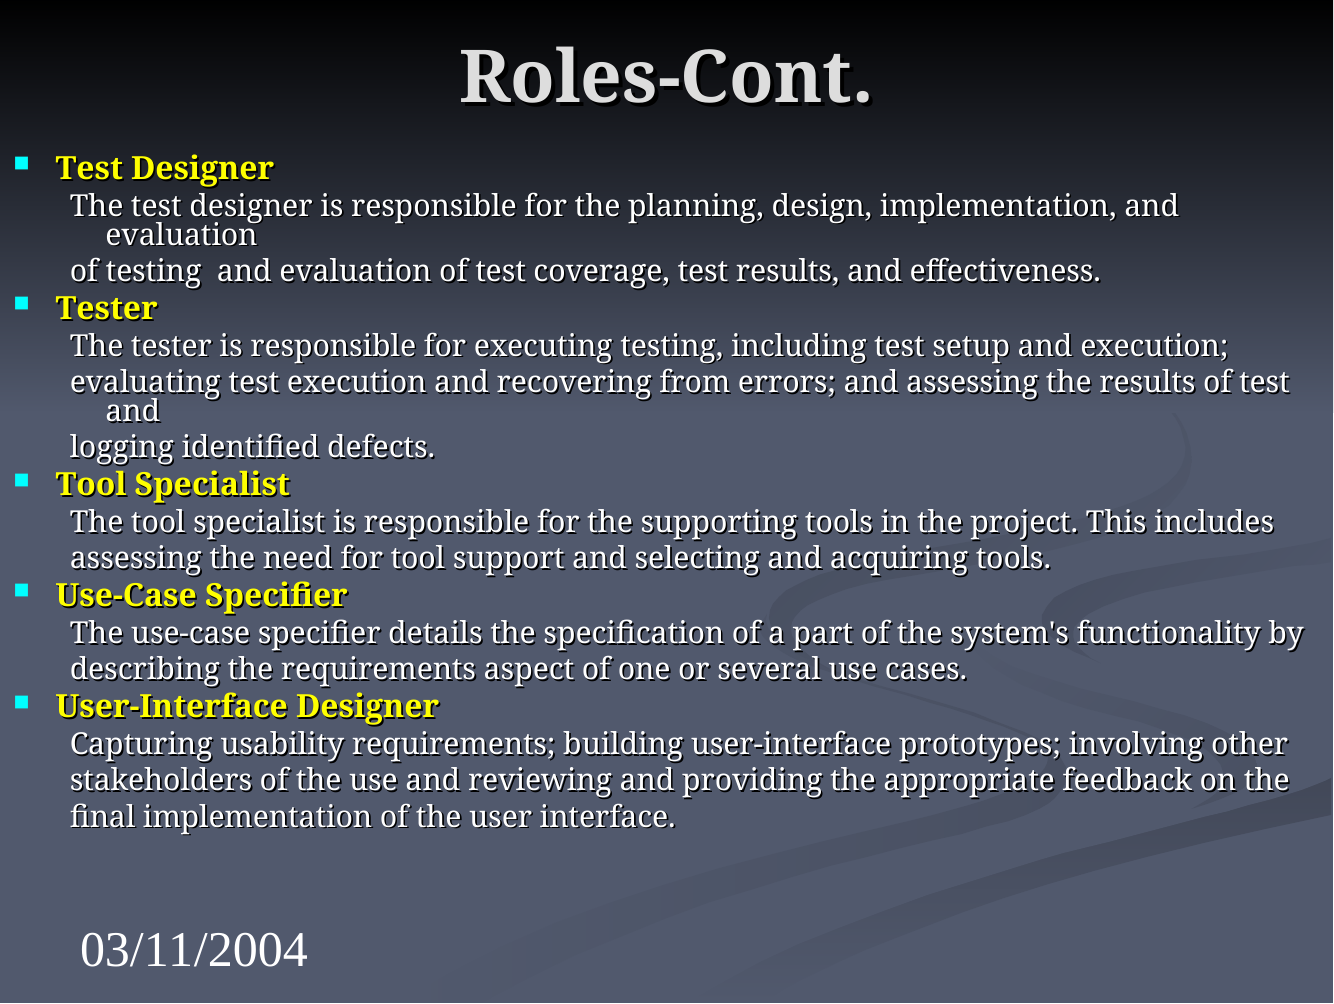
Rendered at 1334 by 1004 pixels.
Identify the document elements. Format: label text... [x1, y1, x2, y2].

list Test Designer The test designer is responsible for the planning, design, implementation, and evaluation of testing and evaluation of test coverage, test results, and effectiveness. Tester The tester is responsible for executing testing, including test setup and execution; evaluating test execution and recovering from errors; and assessing the results of test and logging identified defects. Tool Specialist The tool specialist is responsible for the supporting tools in the project. This includes assessing the need for tool support and selecting and acquiring tools. Use-Case Specifier The use-case specifier details the specification of a part of the system's functionality by describing the requirements aspect of one or several use cases. User-Interface Designer Capturing usability requirements; building user-interface prototypes; involving other stakeholders of the use and reviewing and providing the appropriate feedback on the final implementation of the user interface. [0, 148, 1334, 924]
title Roles-Cont. [66, 23, 1267, 125]
